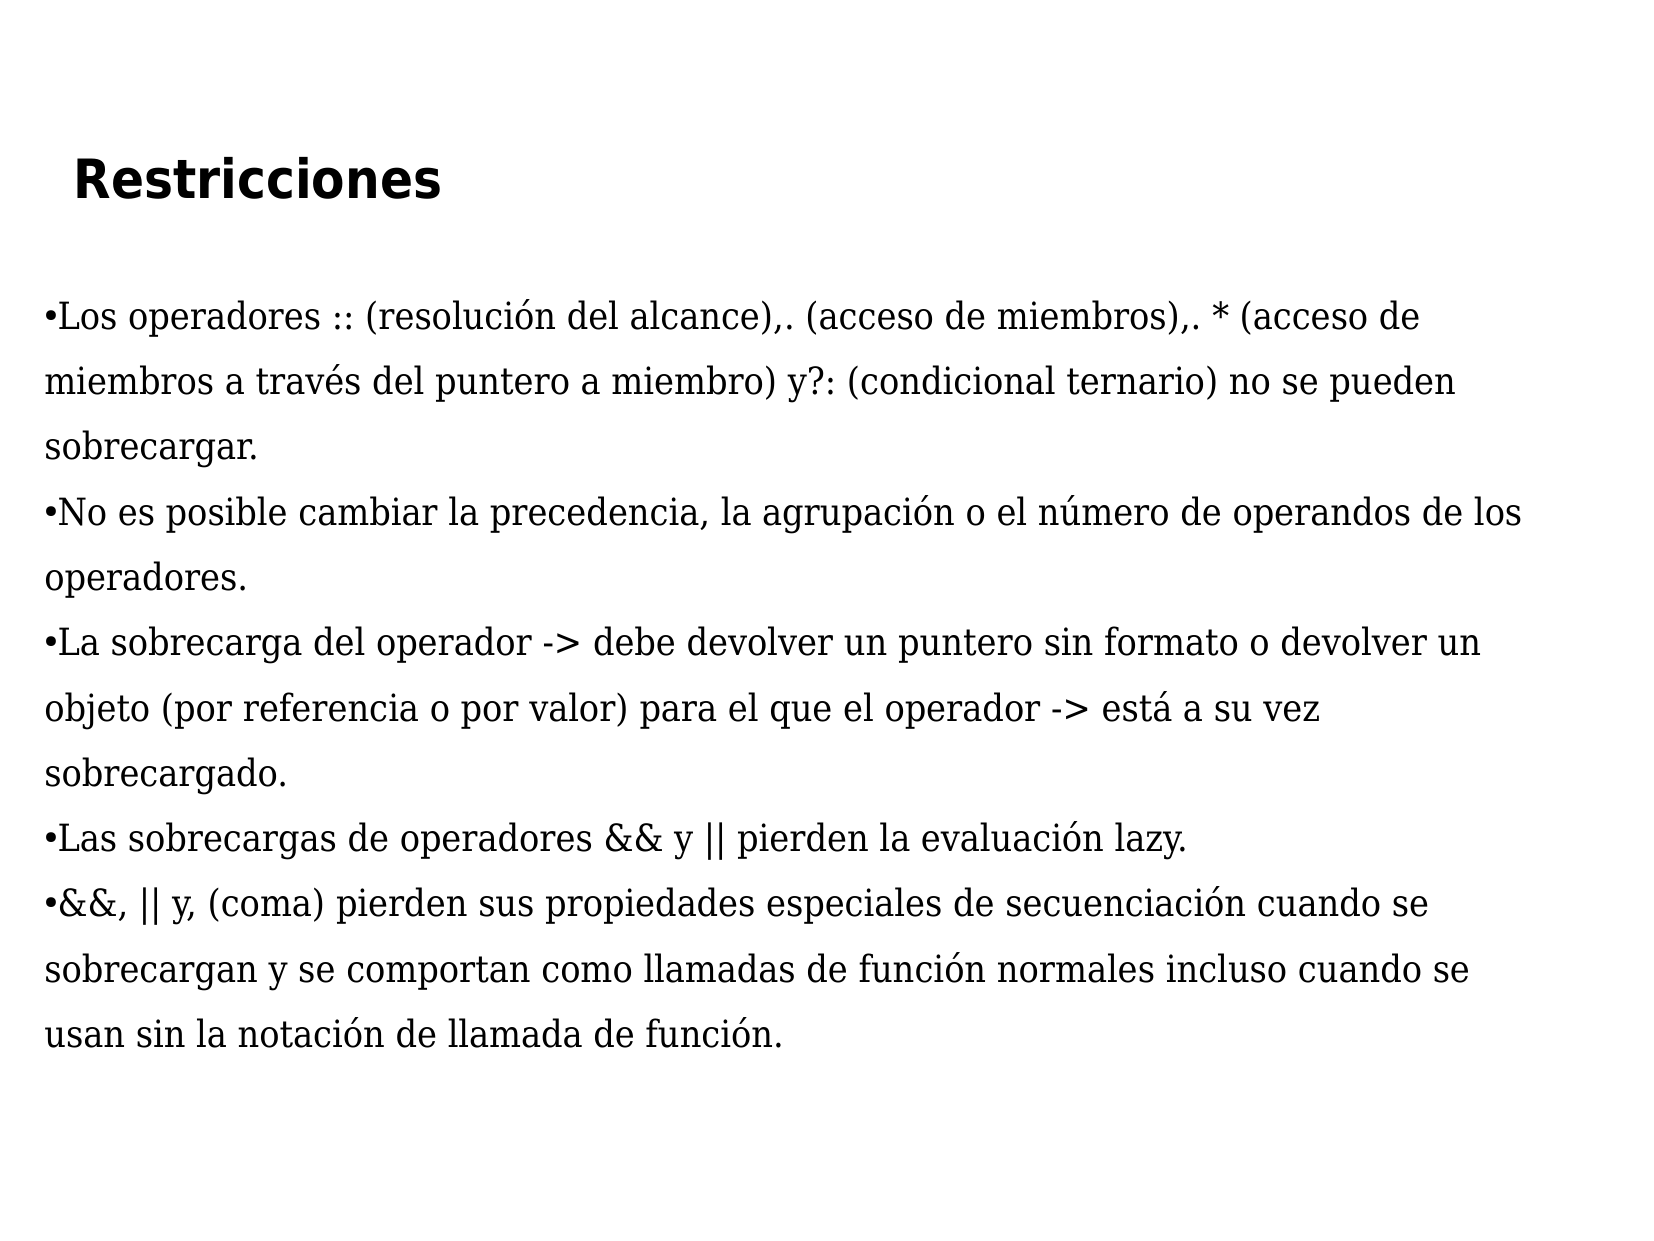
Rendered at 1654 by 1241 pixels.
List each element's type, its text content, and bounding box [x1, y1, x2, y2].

text_box Los operadores :: (resolución del alcance),. (acceso de miembros),. * (acceso de miembros a través del puntero a miembro) y?: (condicional ternario) no se pueden sobrecargar. No es posible cambiar la precedencia, la agrupación o el número de operandos de los operadores. La sobrecarga del operador -> debe devolver un puntero sin formato o devolver un objeto (por referencia o por valor) para el que el operador -> está a su vez sobrecargado. Las sobrecargas de operadores && y || pierden la evaluación lazy. &&, || y, (coma) pierden sus propiedades especiales de secuenciación cuando se sobrecargan y se comportan como llamadas de función normales incluso cuando se usan sin la notación de llamada de función. [29, 265, 1565, 1064]
text_box Restricciones [59, 140, 1654, 219]
